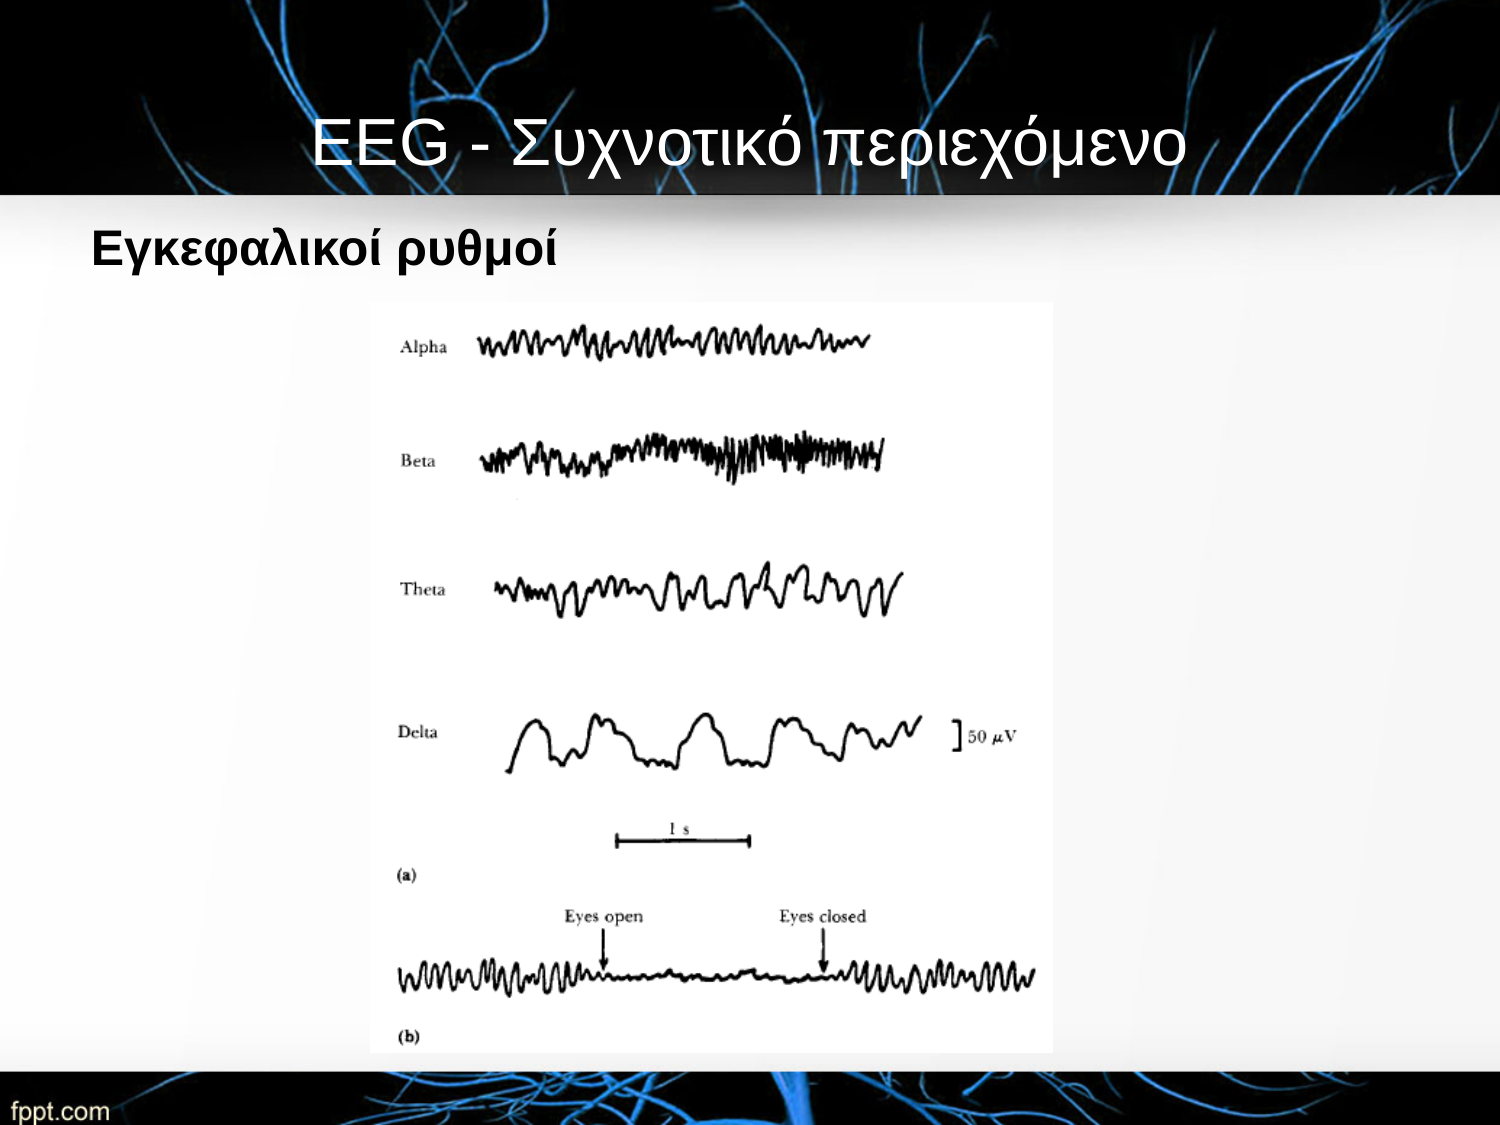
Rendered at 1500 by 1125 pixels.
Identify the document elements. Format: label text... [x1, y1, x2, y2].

list Εγκεφαλικοί ρυθμοί [75, 208, 1426, 951]
title EEG - Συχνοτικό περιεχόμενο [75, 45, 1425, 208]
picture [0, 0, 1500, 1125]
